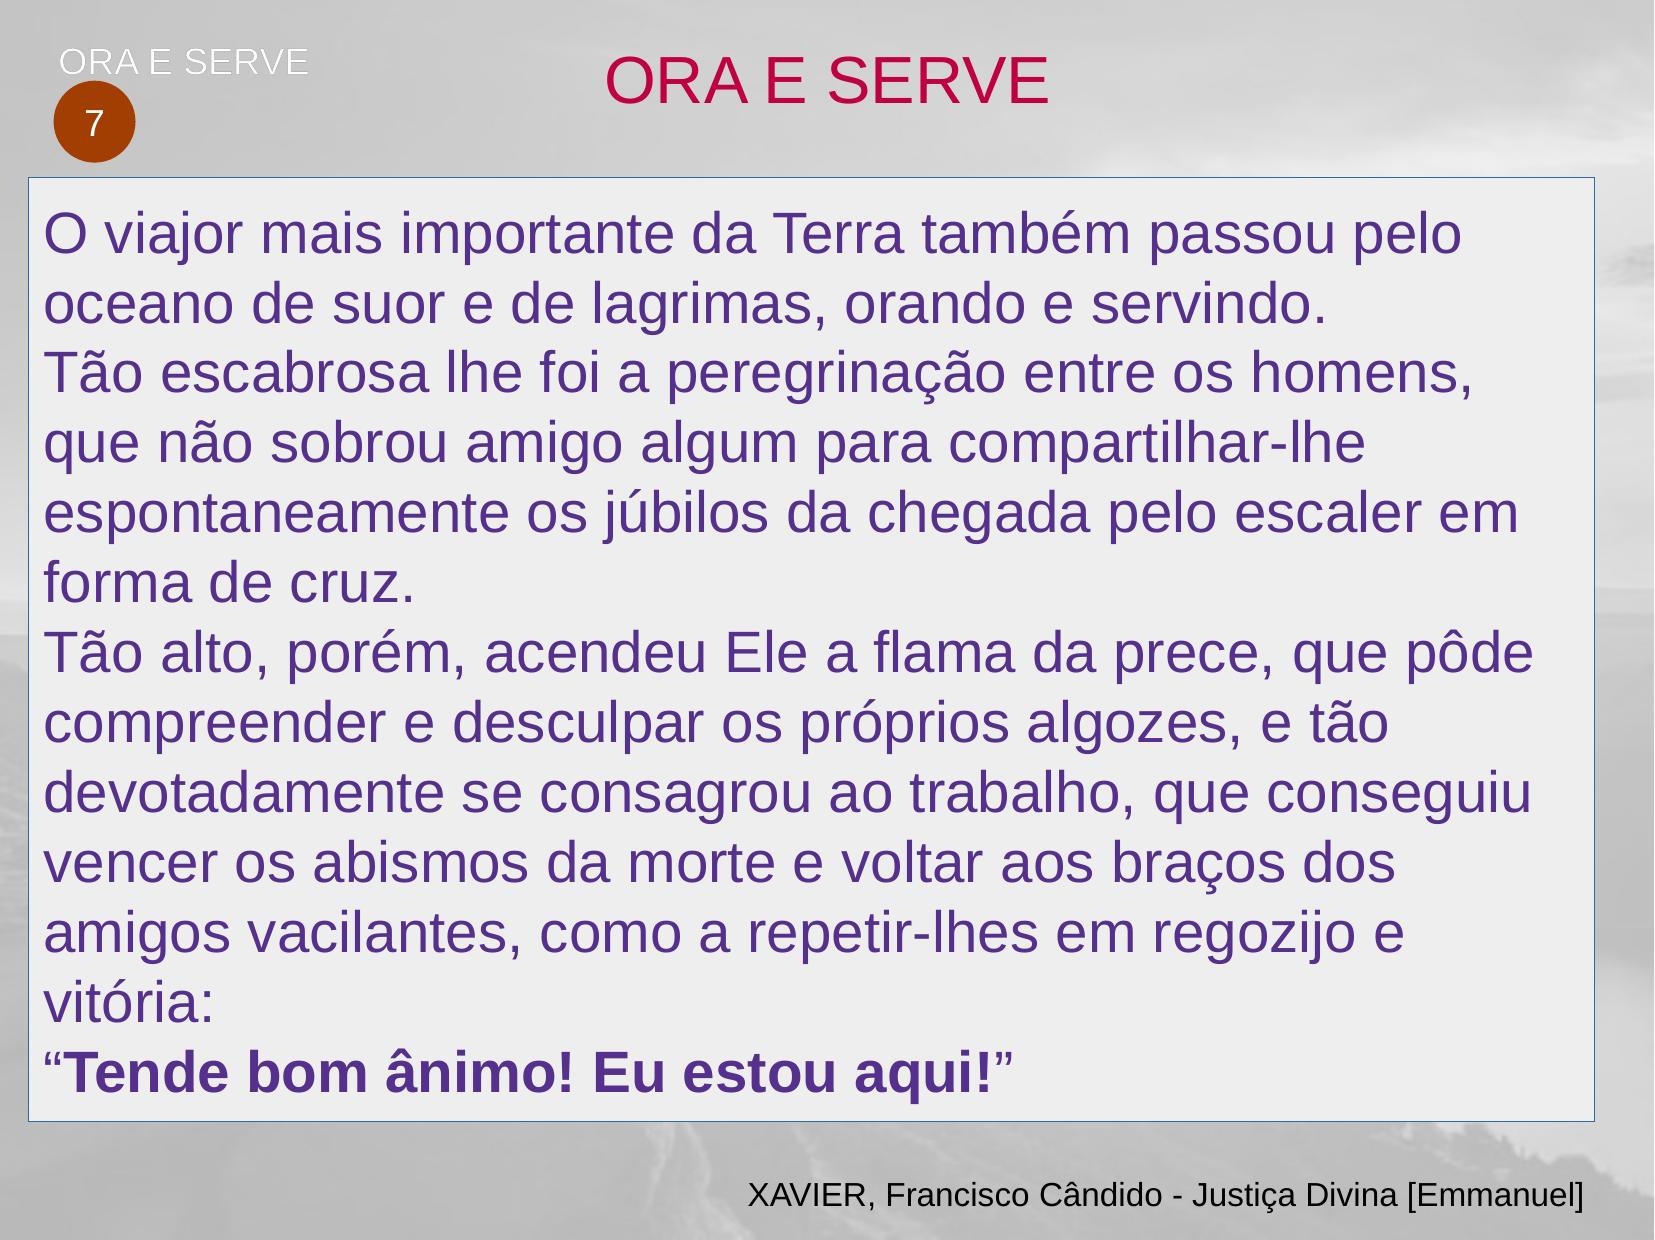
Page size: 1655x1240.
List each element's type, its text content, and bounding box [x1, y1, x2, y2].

text_box ORA E SERVE [589, 29, 1067, 119]
text_box O viajor mais importante da Terra também passou pelo oceano de suor e de lagrimas, orando e servindo. Tão escabrosa lhe foi a peregrinação entre os homens, que não sobrou amigo algum para compartilhar-lhe espontaneamente os júbilos da chegada pelo escaler em forma de cruz. Tão alto, porém, acendeu Ele a flama da prece, que pôde compreender e desculpar os próprios algozes, e tão devotadamente se consagrou ao trabalho, que conseguiu vencer os abismos da morte e voltar aos braços dos amigos vacilantes, como a repetir-lhes em regozijo e vitória: “Tende bom ânimo! Eu estou aqui!” [28, 177, 1595, 1122]
text_box ORA E SERVE [43, 29, 325, 87]
text_box 7 [53, 80, 136, 163]
picture [0, 0, 1655, 1240]
text_box XAVIER, Francisco Cândido - Justiça Divina [Emmanuel] [732, 1166, 1624, 1218]
